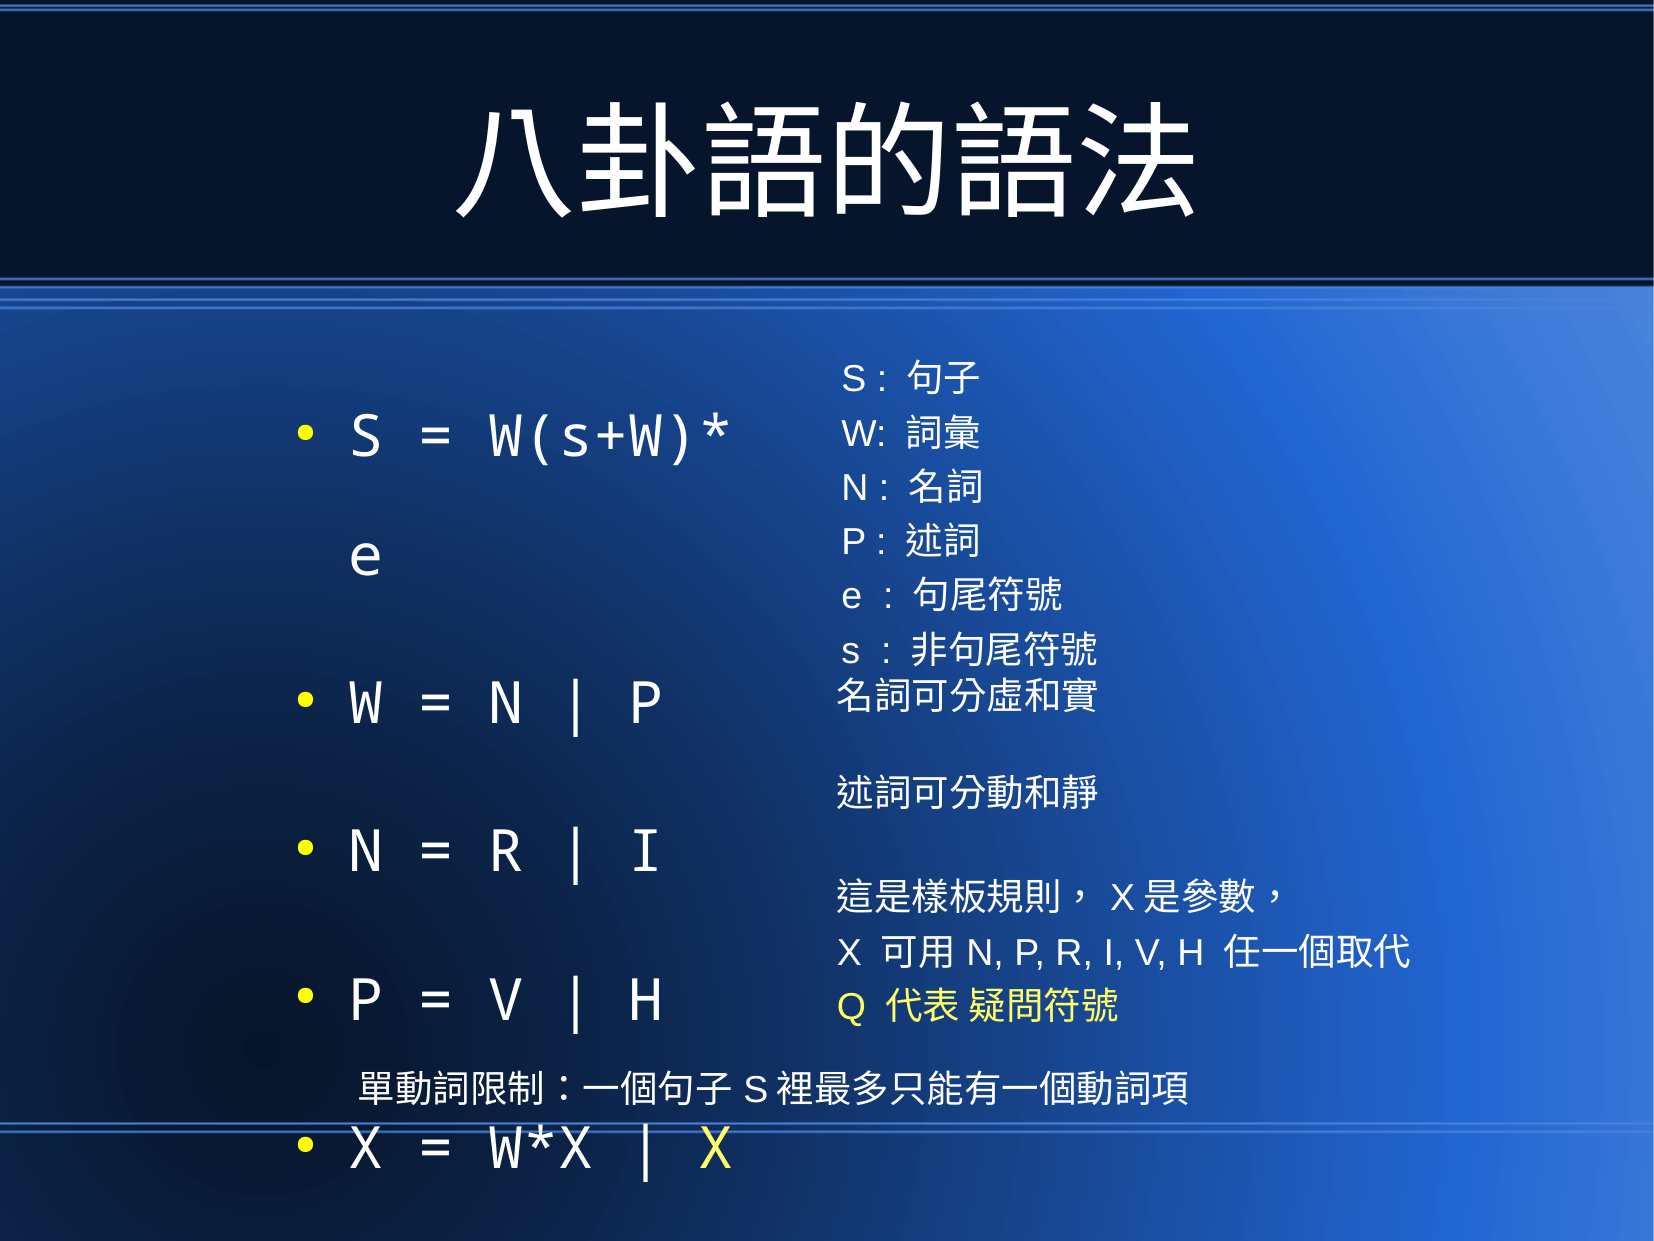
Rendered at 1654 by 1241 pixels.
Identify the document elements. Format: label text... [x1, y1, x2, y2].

text_box 單動詞限制：一個句子S裡最多只能有一個動詞項 [342, 1051, 1203, 1146]
text_box S : 句子 W: 詞彙 N : 名詞 P : 述詞 e : 句尾符號 s : 非句尾符號 [826, 340, 1114, 638]
list S = W(s+W)* e W = N | P N = R | I P = V | H X = W*X | X Q [277, 354, 768, 1130]
title 八卦語的語法 [82, 49, 1571, 257]
picture [0, 0, 1654, 1241]
text_box 這是樣板規則，X是參數， X 可用N, P, R, I, V, H 任一個取代 Q 代表 疑問符號 [822, 859, 1441, 1016]
text_box 名詞可分虛和實 述詞可分動和靜 [822, 658, 1441, 815]
